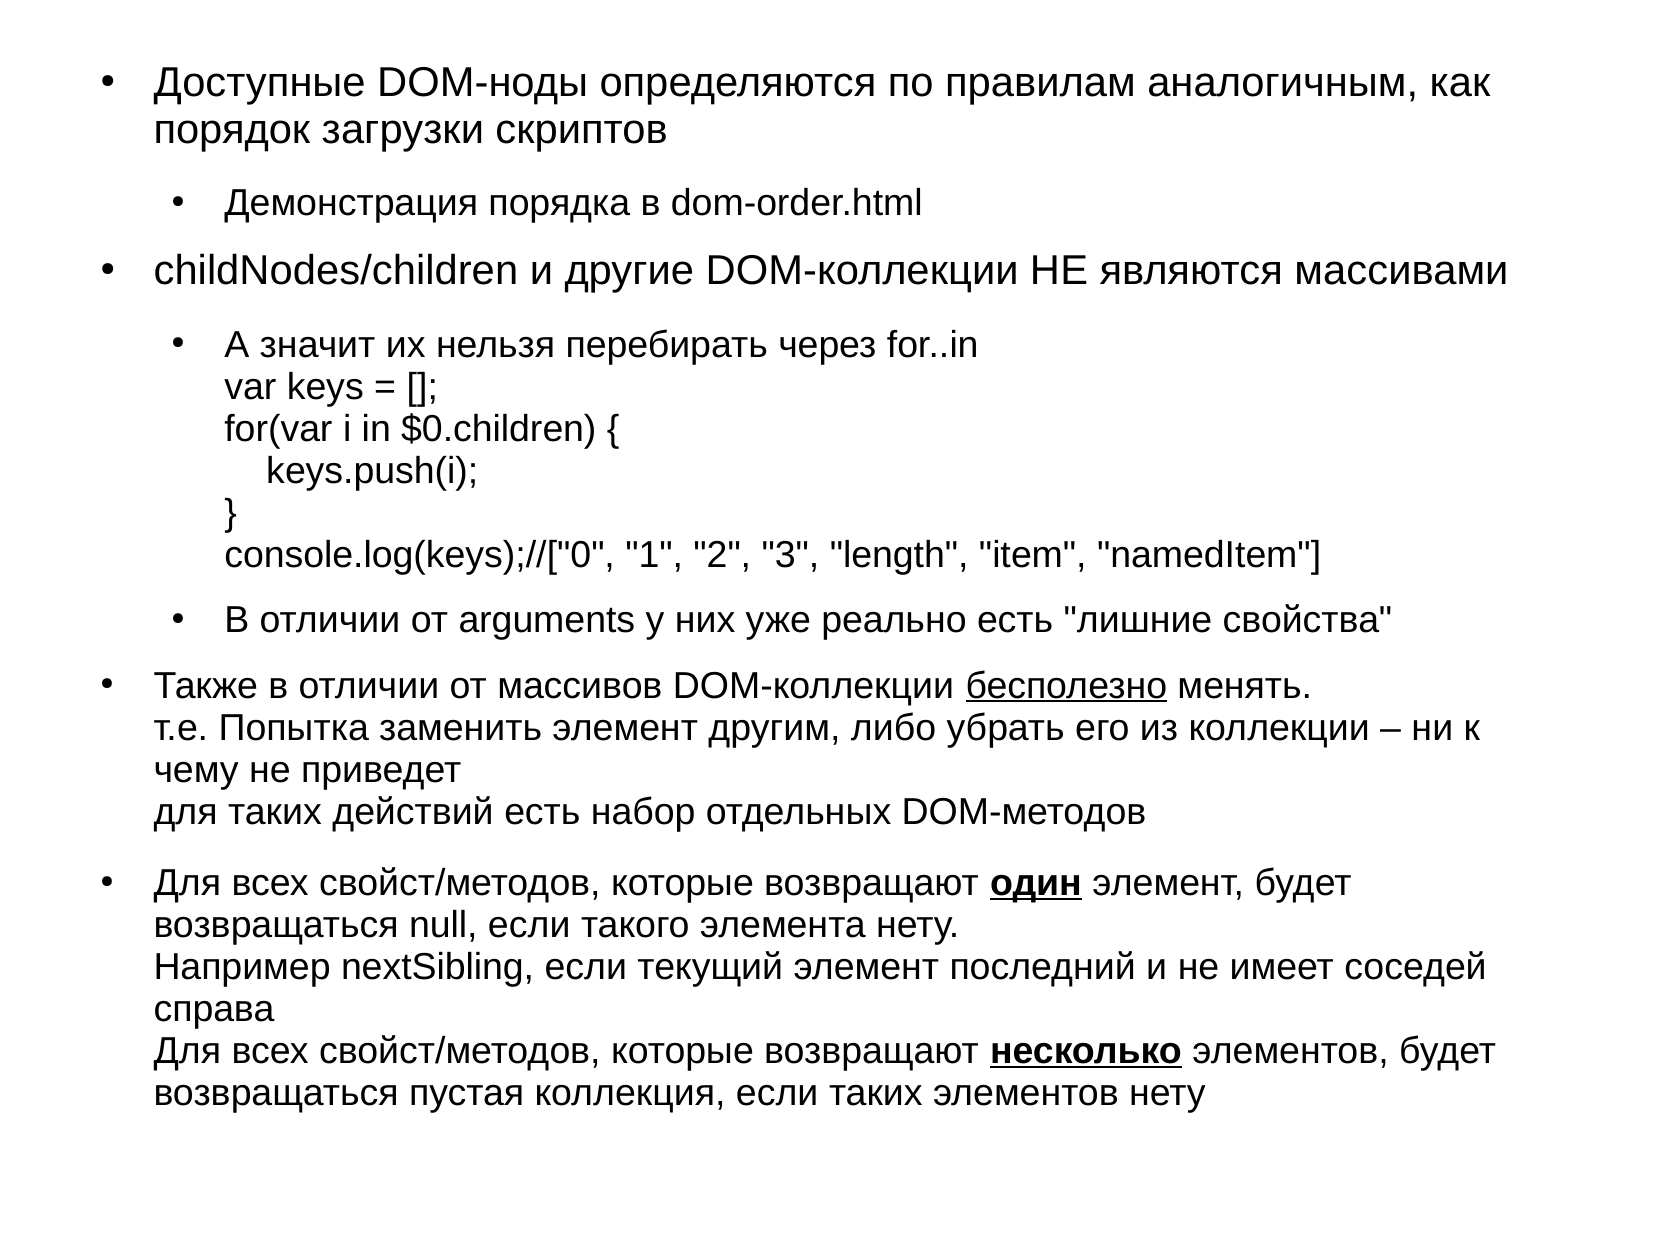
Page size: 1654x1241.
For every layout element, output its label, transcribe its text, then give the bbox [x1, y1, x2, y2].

list Доступные DOM-ноды определяются по правилам аналогичным, как порядок загрузки скриптов Демонстрация порядка в dom-order.html childNodes/children и другие DOM-коллекции НЕ являются массивами А значит их нельзя перебирать через for..in var keys = []; for(var i in $0.children) { keys.push(i); } console.log(keys);//["0", "1", "2", "3", "length", "item", "namedItem"] В отличии от arguments у них уже реально есть "лишние свойства" Также в отличии от массивов DOM-коллекции бесполезно менять. т.е. Попытка заменить элемент другим, либо убрать его из коллекции – ни к чему не приведет для таких действий есть набор отдельных DOM-методов Для всех свойст/методов, которые возвращают один элемент, будет возвращаться null, если такого элемента нету. Например nextSibling, если текущий элемент последний и не имеет соседей справа Для всех свойст/методов, которые возвращают несколько элементов, будет возвращаться пустая коллекция, если таких элементов нету [82, 59, 1571, 1161]
